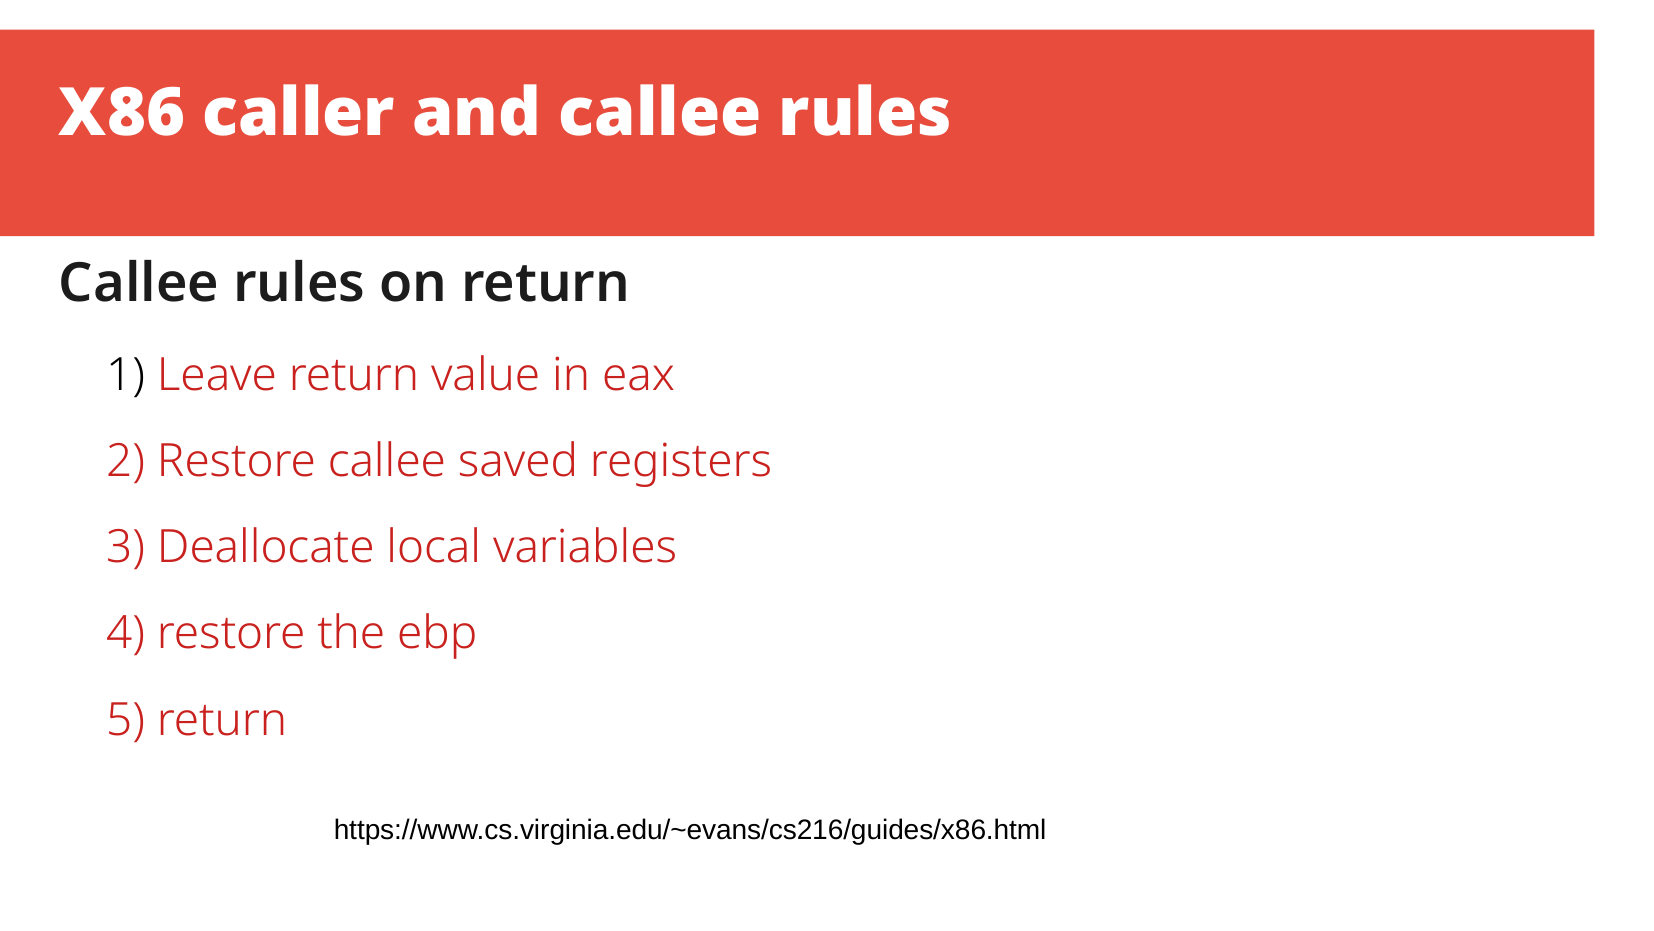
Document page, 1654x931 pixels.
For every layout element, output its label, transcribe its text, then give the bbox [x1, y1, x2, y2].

title X86 caller and callee rules [59, 44, 1595, 156]
list Callee rules on return 1) Leave return value in eax 2) Restore callee saved registers 3) Deallocate local variables 4) restore the ebp 5) return [59, 243, 1565, 820]
text_box https://www.cs.virginia.edu/~evans/cs216/guides/x86.html [318, 806, 1455, 853]
